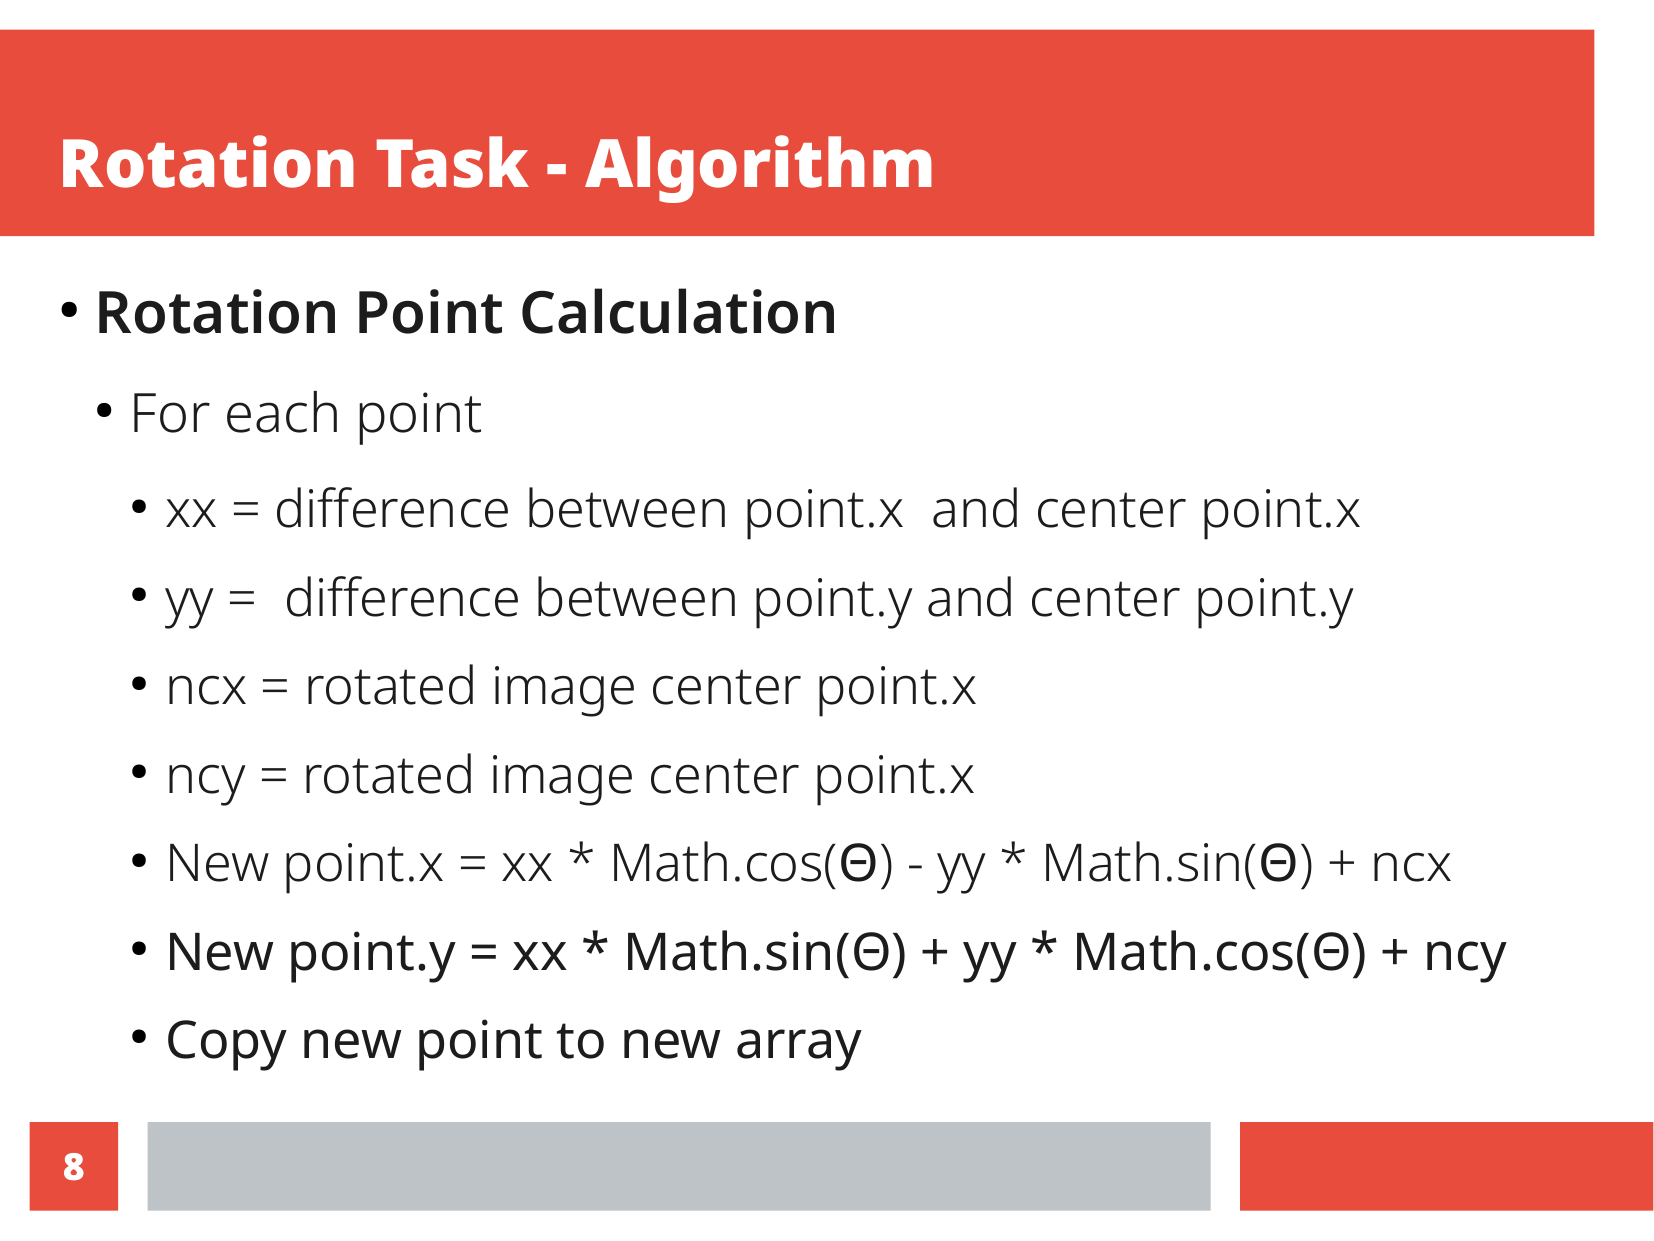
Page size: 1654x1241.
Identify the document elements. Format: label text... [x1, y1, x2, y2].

list Rotation Point Calculation For each point xx = difference between point.x and center point.x yy = difference between point.y and center point.y ncx = rotated image center point.x ncy = rotated image center point.x New point.x = xx * Math.cos(Θ) - yy * Math.sin(Θ) + ncx New point.y = xx * Math.sin(Θ) + yy * Math.cos(Θ) + ncy Copy new point to new array [59, 271, 1565, 1092]
title Rotation Task - Algorithm [59, 59, 1595, 207]
